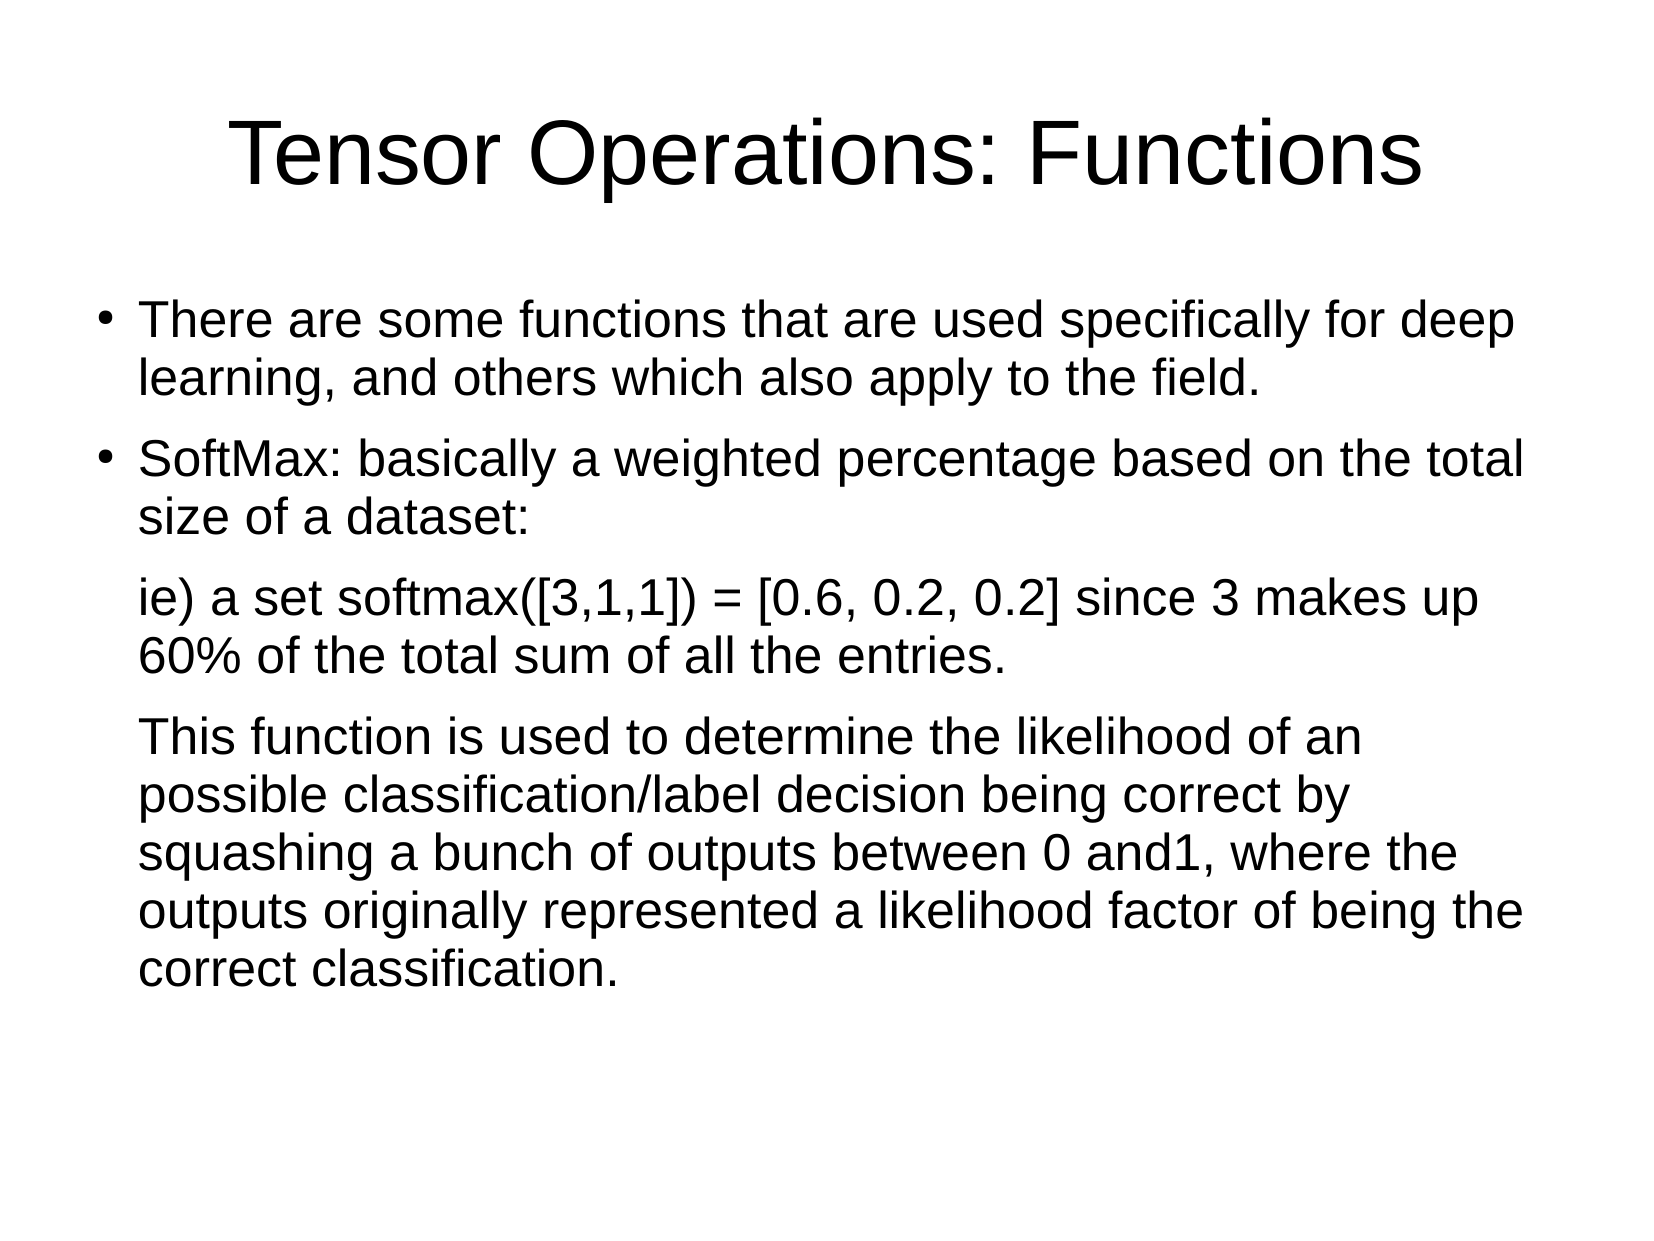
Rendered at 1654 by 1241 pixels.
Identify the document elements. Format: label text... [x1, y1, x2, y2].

list There are some functions that are used specifically for deep learning, and others which also apply to the field. SoftMax: basically a weighted percentage based on the total size of a dataset: ie) a set softmax([3,1,1]) = [0.6, 0.2, 0.2] since 3 makes up 60% of the total sum of all the entries. This function is used to determine the likelihood of an possible classification/label decision being correct by squashing a bunch of outputs between 0 and1, where the outputs originally represented a likelihood factor of being the correct classification. [82, 290, 1571, 1010]
title Tensor Operations: Functions [82, 49, 1571, 257]
